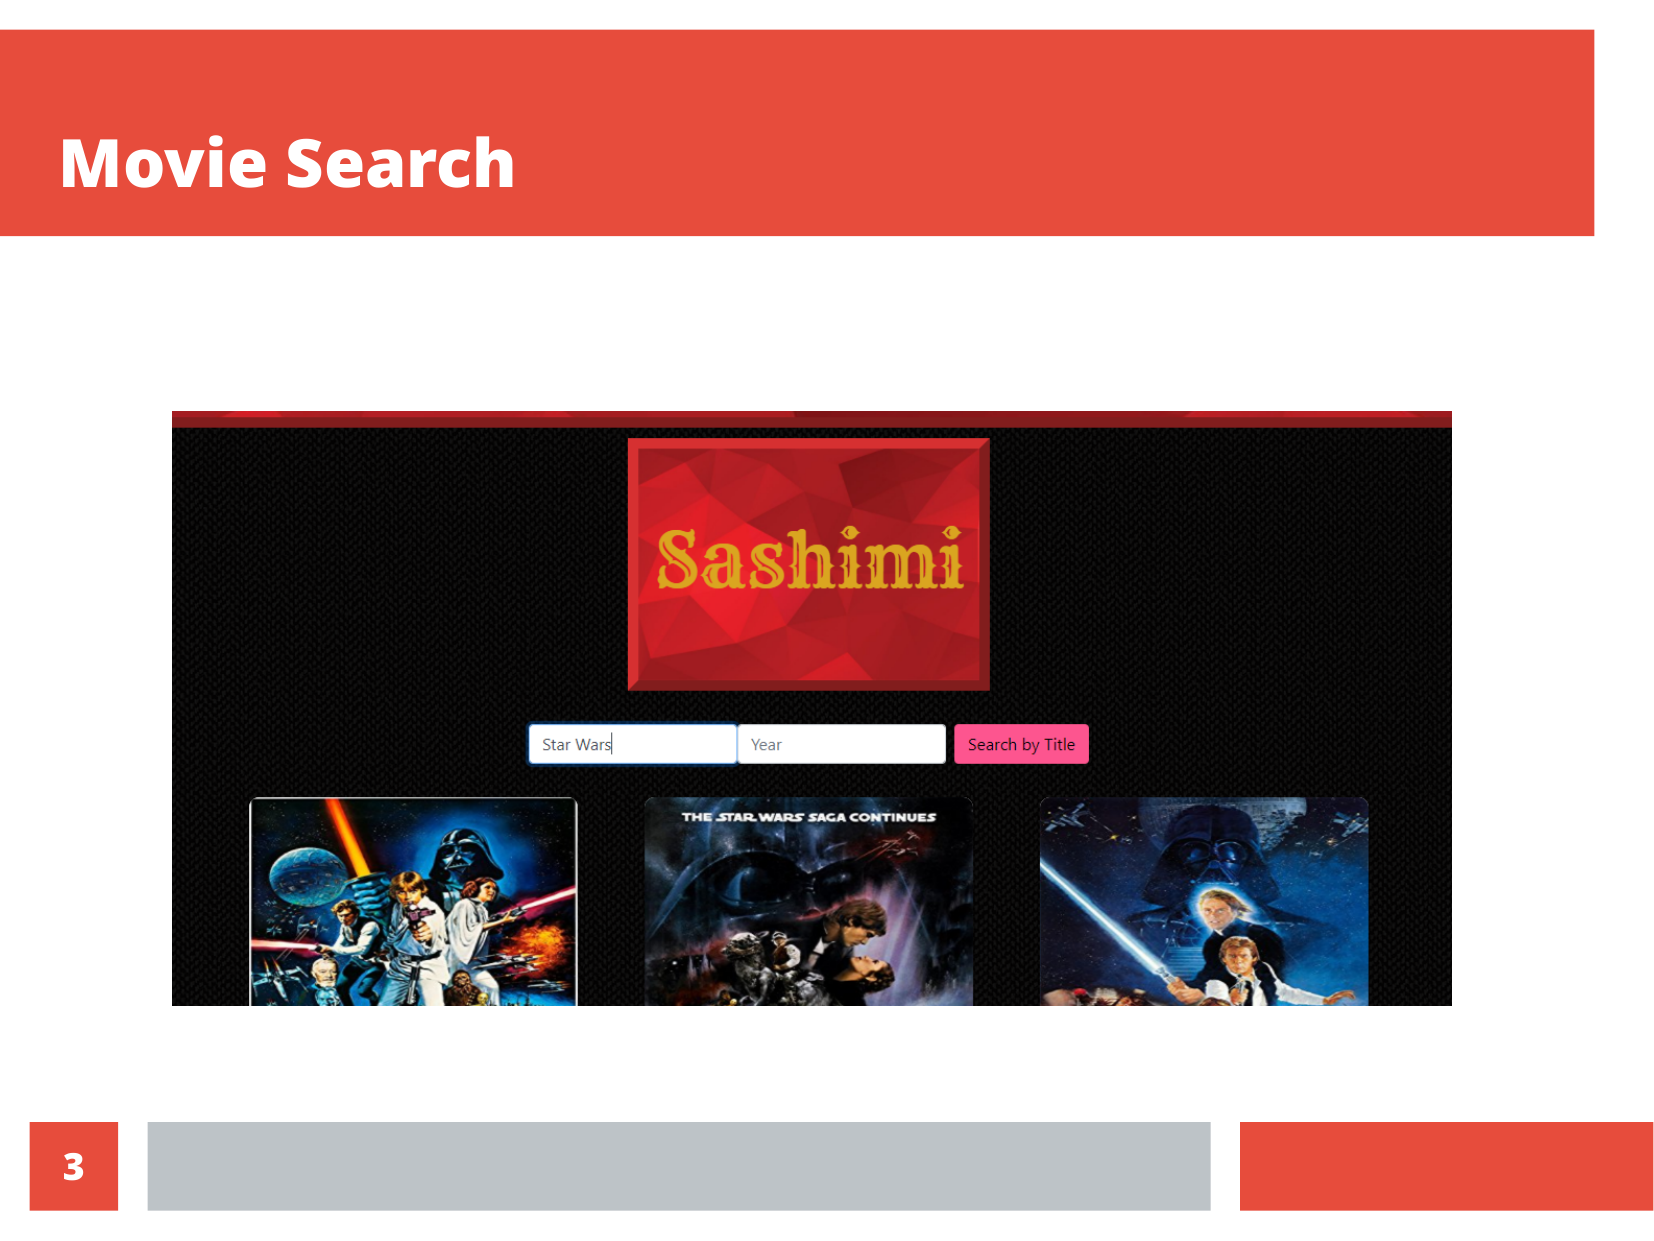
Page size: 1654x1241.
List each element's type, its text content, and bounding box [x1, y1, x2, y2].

title Movie Search [59, 59, 1595, 207]
picture [172, 411, 1452, 1006]
